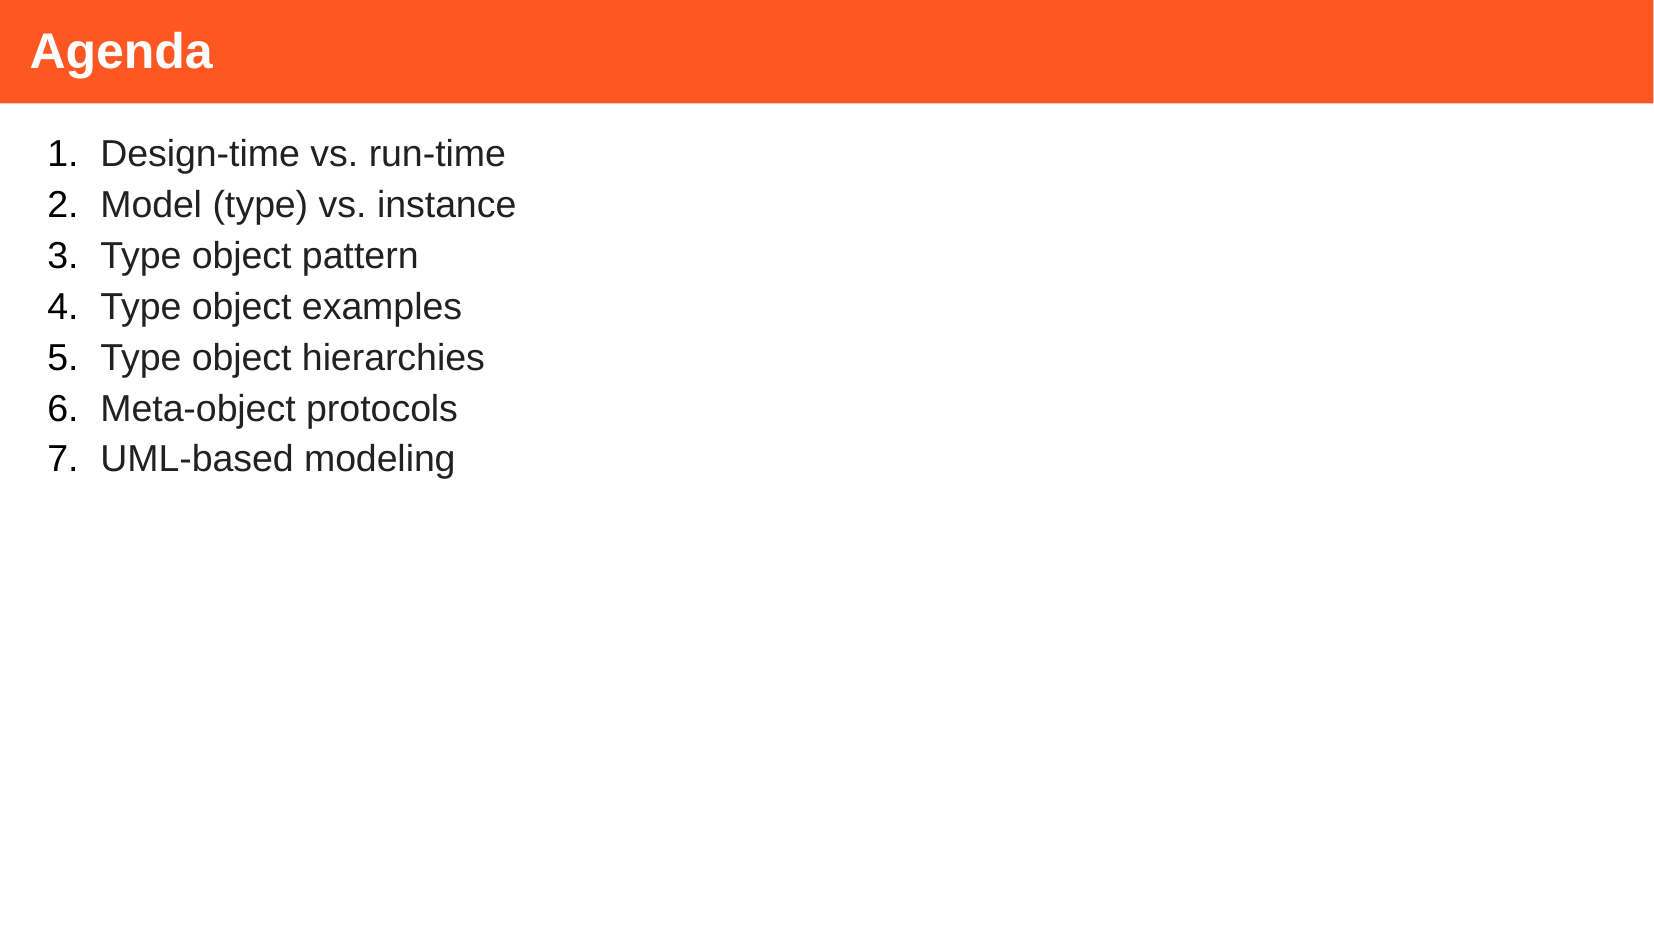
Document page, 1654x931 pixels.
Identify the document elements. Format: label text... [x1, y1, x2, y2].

title Agenda [0, 0, 1654, 104]
list Design-time vs. run-time Model (type) vs. instance Type object pattern Type object examples Type object hierarchies Meta-object protocols UML-based modeling [29, 132, 1625, 813]
